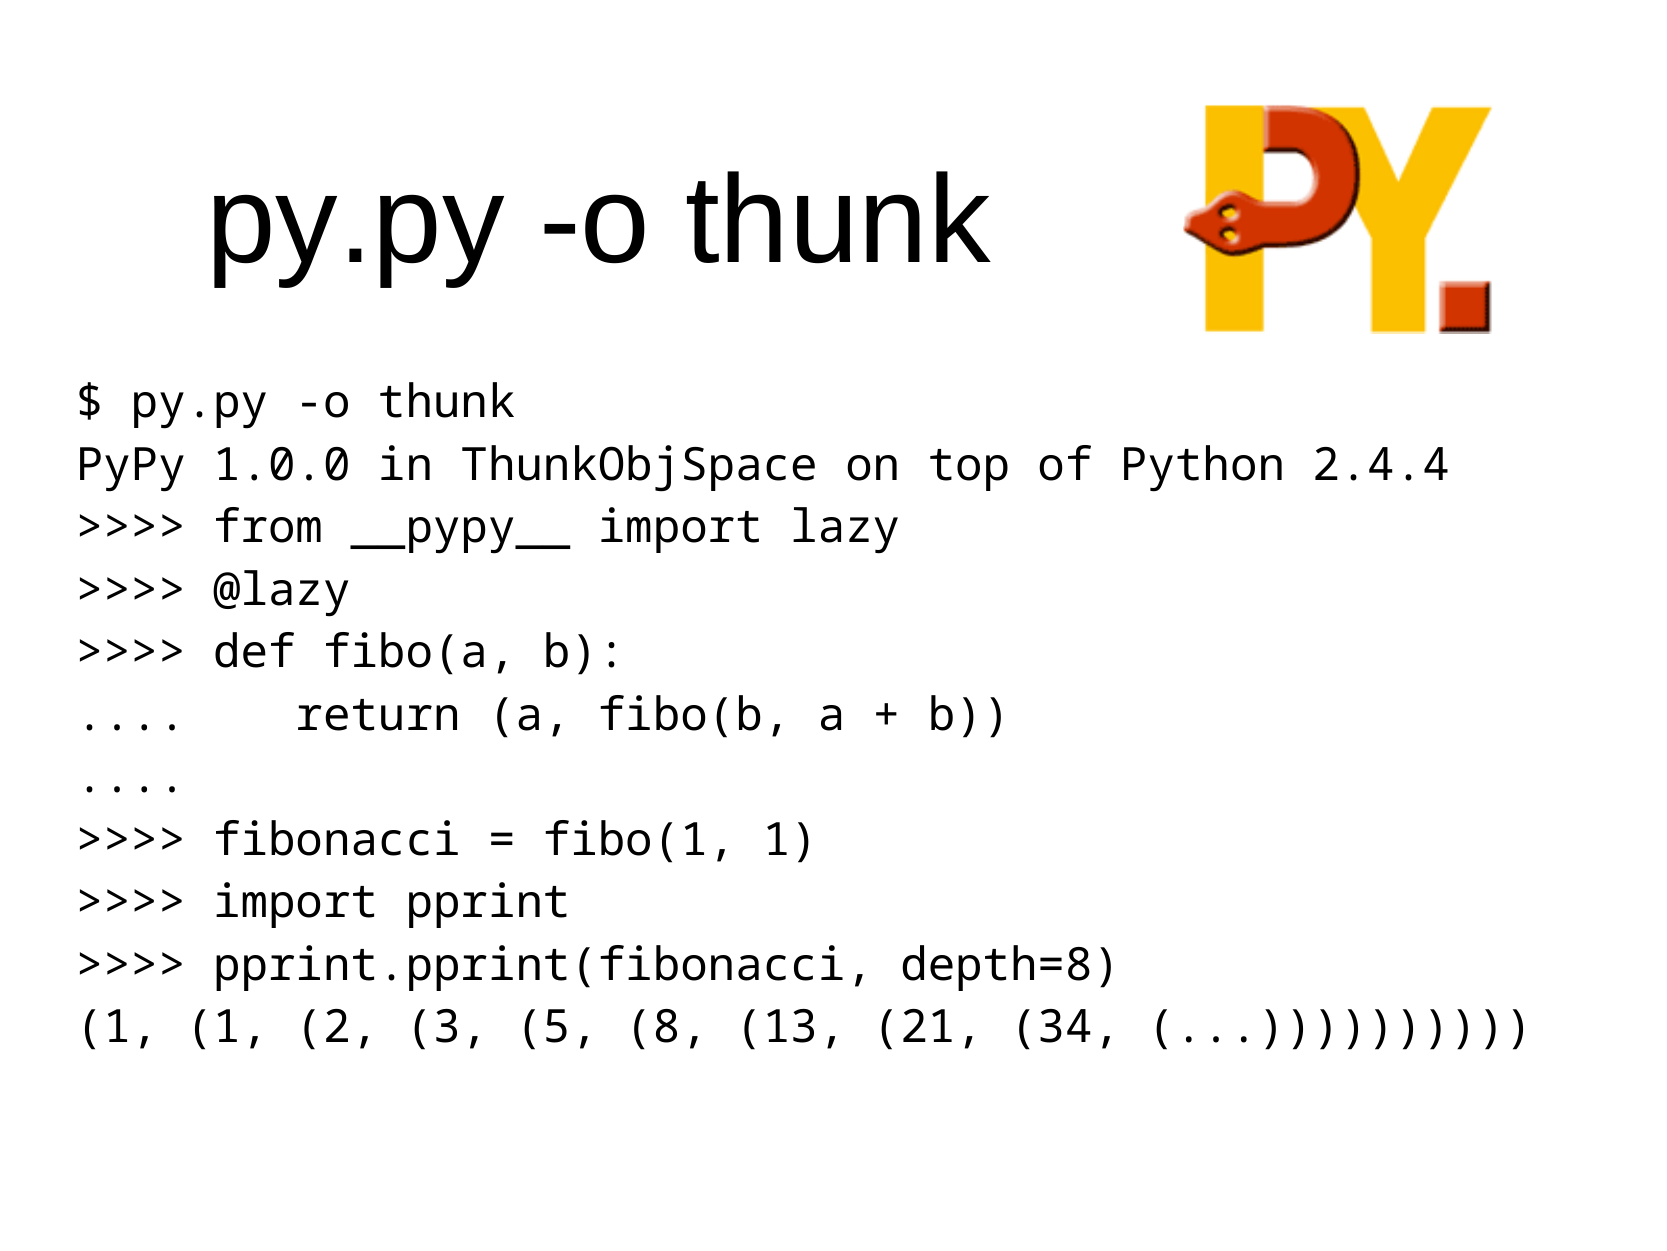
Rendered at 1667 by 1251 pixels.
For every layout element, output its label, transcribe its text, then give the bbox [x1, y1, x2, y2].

title py.py -o thunk [37, 0, 1161, 459]
text_box $ py.py -o thunk PyPy 1.0.0 in ThunkObjSpace on top of Python 2.4.4 >>>> from __pypy__ import lazy >>>> @lazy >>>> def fibo(a, b): .... return (a, fibo(b, a + b)) .... >>>> fibonacci = fibo(1, 1) >>>> import pprint >>>> pprint.pprint(fibonacci, depth=8) (1, (1, (2, (3, (5, (8, (13, (21, (34, (...)))))))))) [61, 361, 1594, 980]
picture [1183, 104, 1494, 334]
